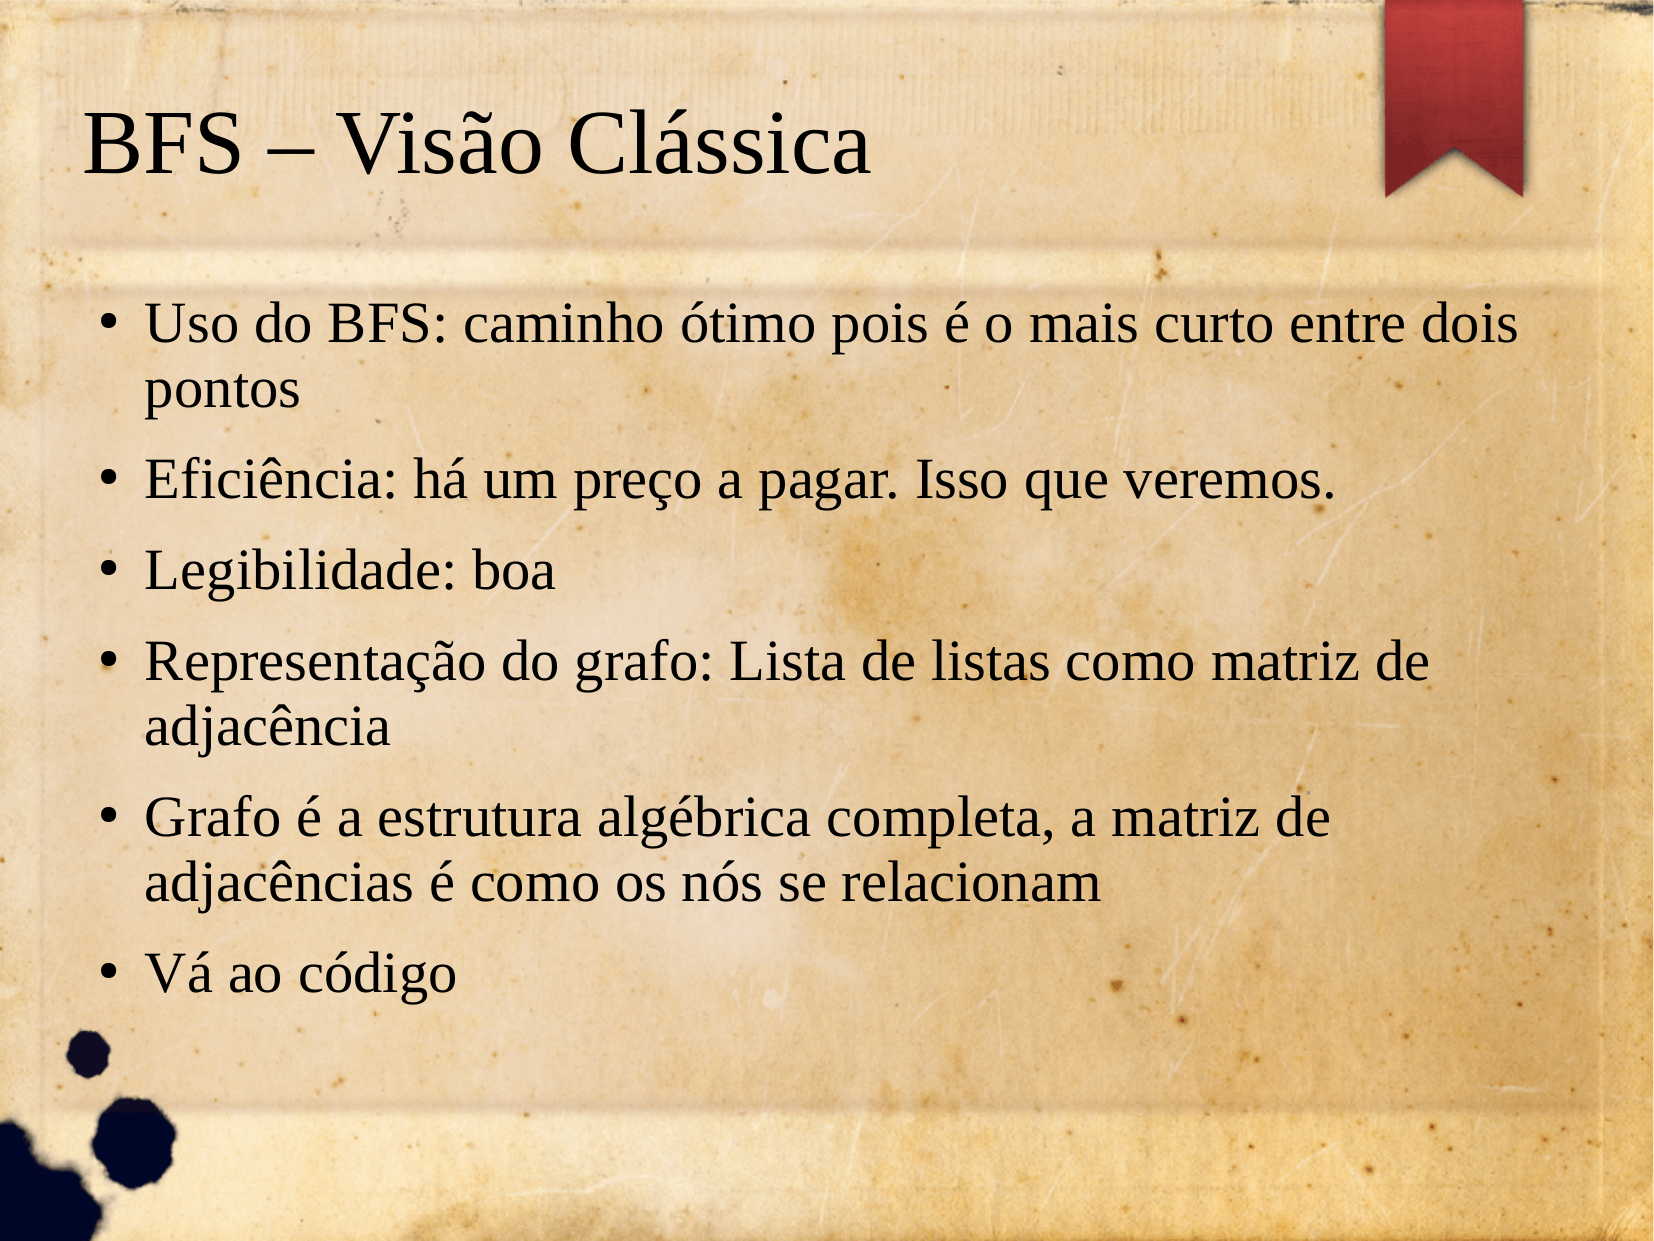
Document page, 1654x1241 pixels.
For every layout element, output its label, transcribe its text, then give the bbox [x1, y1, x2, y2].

list Uso do BFS: caminho ótimo pois é o mais curto entre dois pontos Eficiência: há um preço a pagar. Isso que veremos. Legibilidade: boa Representação do grafo: Lista de listas como matriz de adjacência Grafo é a estrutura algébrica completa, a matriz de adjacências é como os nós se relacionam Vá ao código [82, 290, 1538, 1010]
picture [0, 0, 1654, 1241]
title BFS – Visão Clássica [82, 49, 1347, 237]
